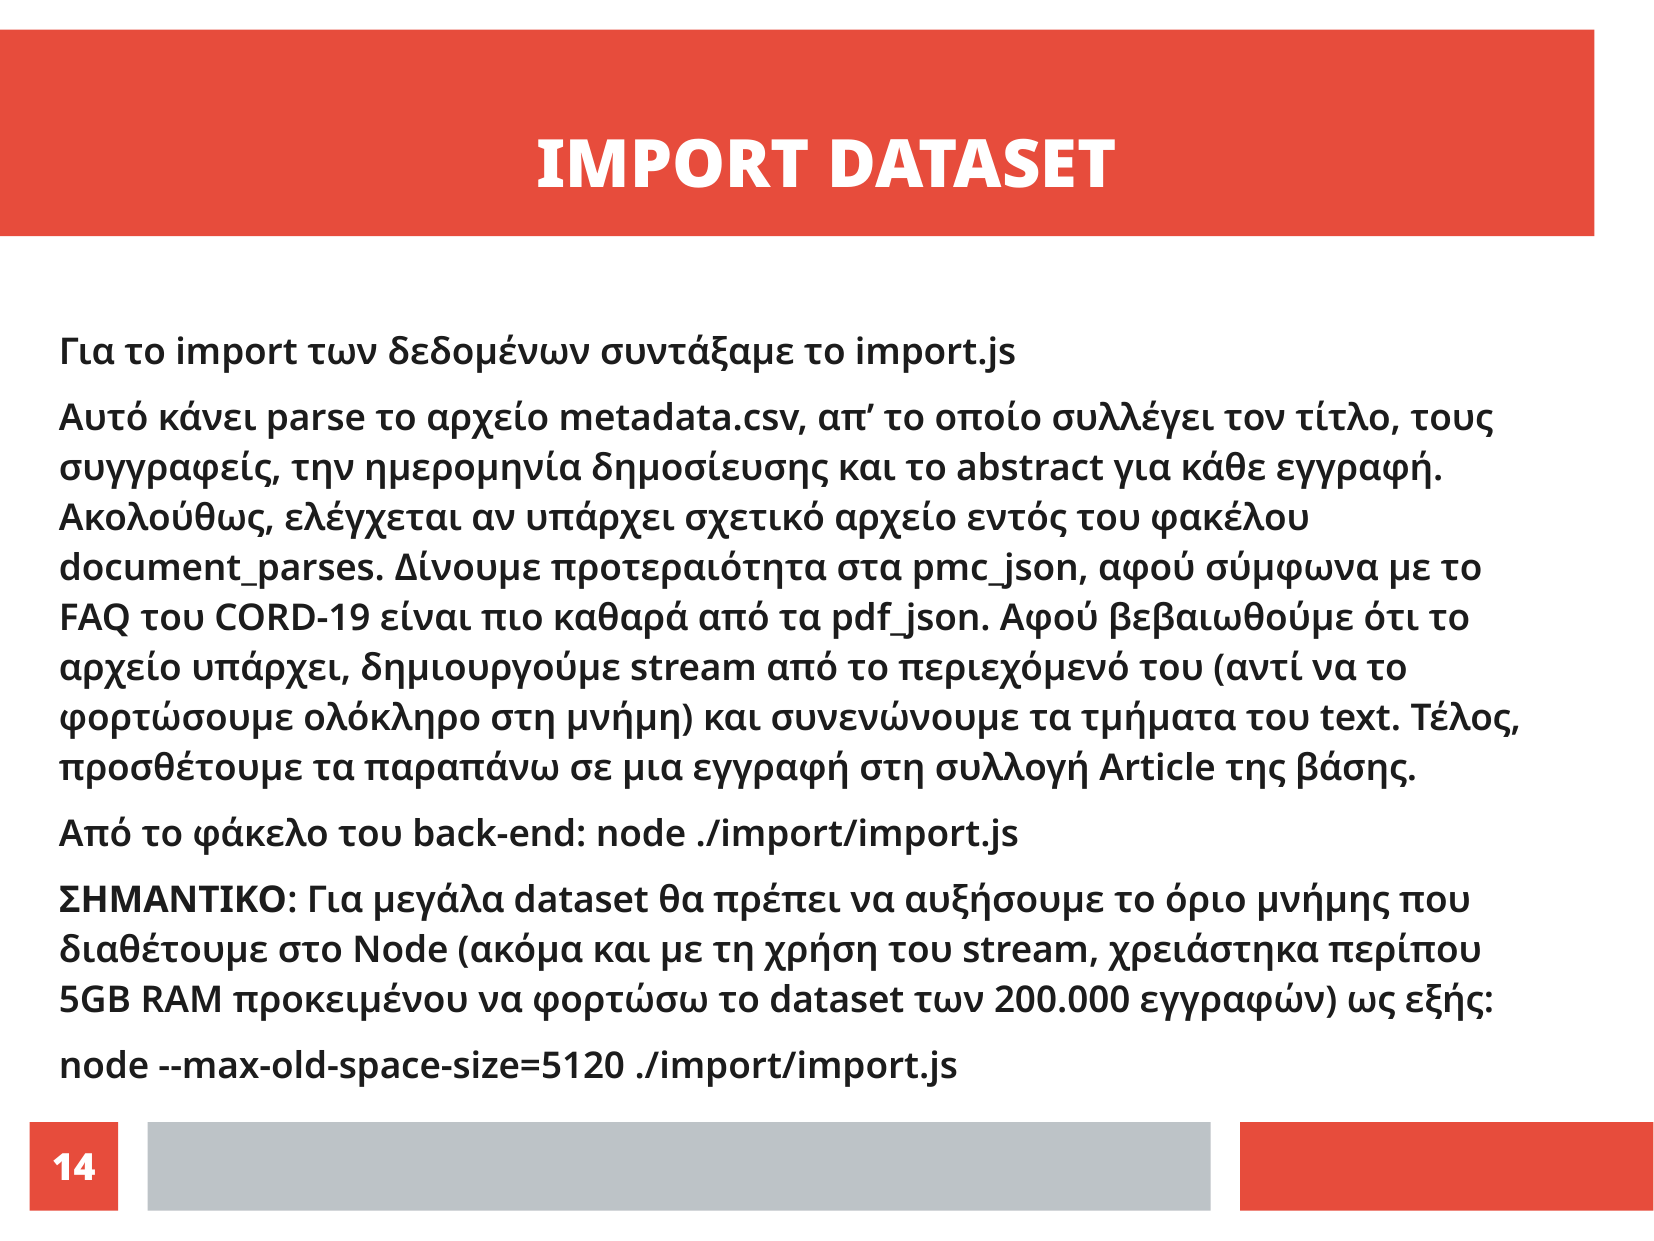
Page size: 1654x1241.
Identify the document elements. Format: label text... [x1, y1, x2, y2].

list Για το import των δεδομένων συντάξαμε το import.js Αυτό κάνει parse το αρχείο metadata.csv, απ’ το οποίο συλλέγει τον τίτλο, τους συγγραφείς, την ημερομηνία δημοσίευσης και το abstract για κάθε εγγραφή. Ακολούθως, ελέγχεται αν υπάρχει σχετικό αρχείο εντός του φακέλου document_parses. Δίνουμε προτεραιότητα στα pmc_json, αφού σύμφωνα με το FAQ του CORD-19 είναι πιο καθαρά από τα pdf_json. Αφού βεβαιωθούμε ότι το αρχείο υπάρχει, δημιουργούμε stream από το περιεχόμενό του (αντί να το φορτώσουμε ολόκληρο στη μνήμη) και συνενώνουμε τα τμήματα του text. Τέλος, προσθέτουμε τα παραπάνω σε μια εγγραφή στη συλλογή Article της βάσης. Από το φάκελο του back-end: node ./import/import.js ΣΗΜΑΝΤΙΚΟ: Για μεγάλα dataset θα πρέπει να αυξήσουμε το όριο μνήμης που διαθέτουμε στο Node (ακόμα και με τη χρήση του stream, χρειάστηκα περίπου 5GB RAM προκειμένου να φορτώσω το dataset των 200.000 εγγραφών) ως εξής: node --max-old-space-size=5120 ./import/import.js [59, 324, 1565, 1093]
title IMPORT DATASET [59, 59, 1595, 207]
